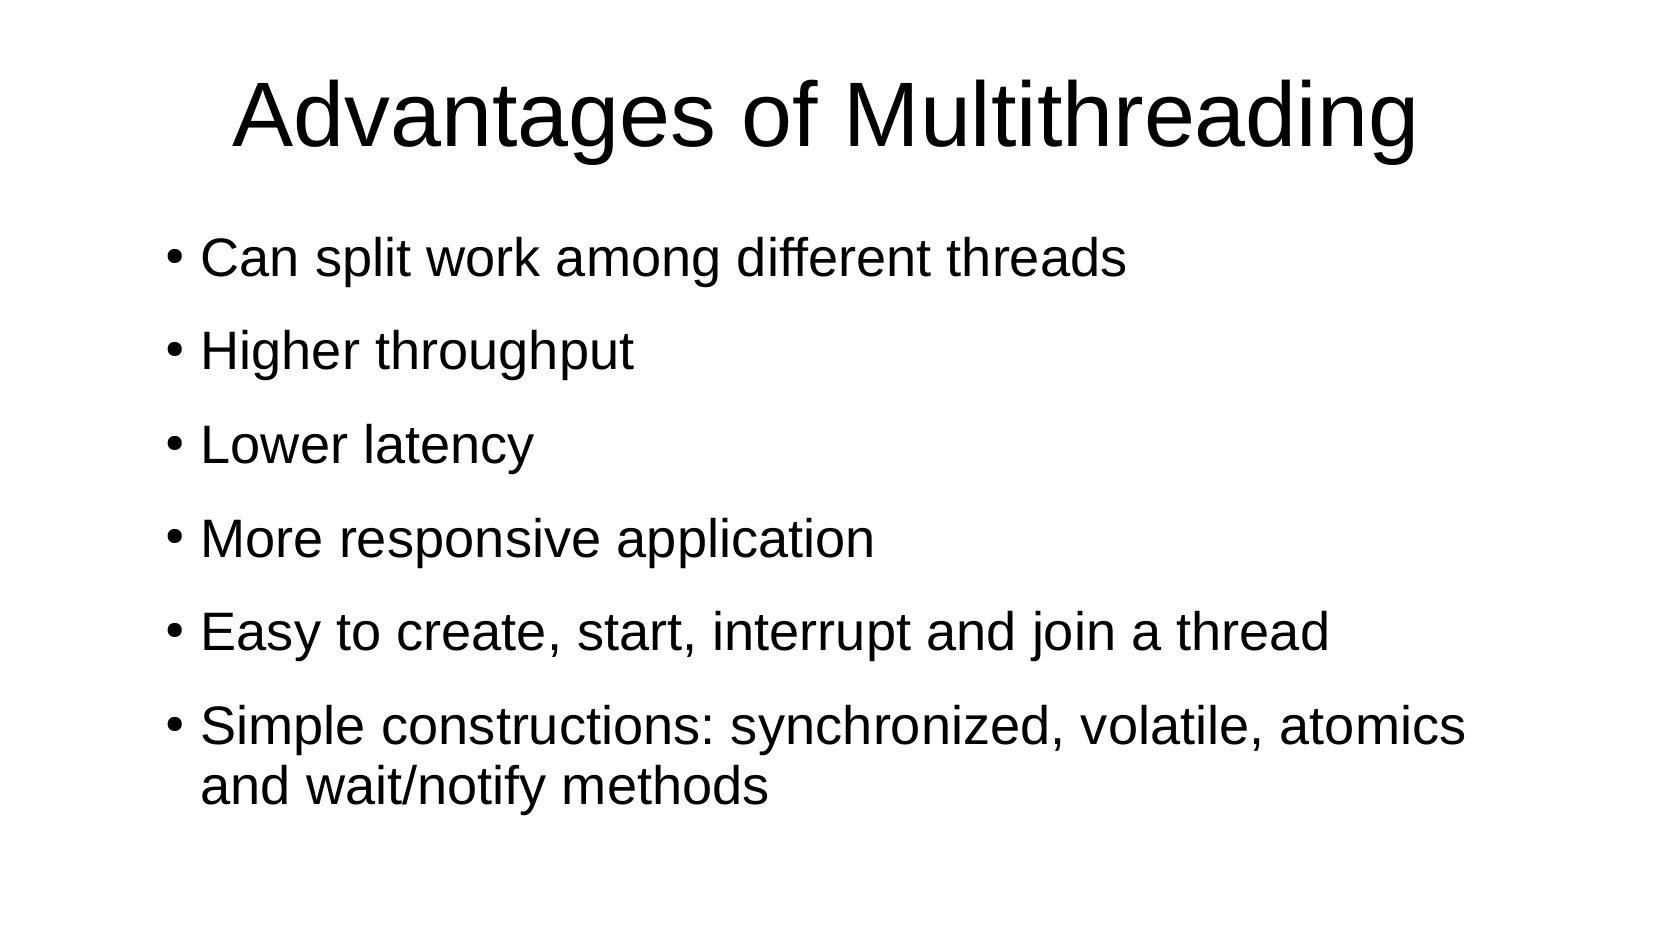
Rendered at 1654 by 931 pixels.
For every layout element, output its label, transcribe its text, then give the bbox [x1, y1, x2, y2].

title Advantages of Multithreading [82, 36, 1571, 193]
text_box Can split work among different threads Higher throughput Lower latency More responsive application Easy to create, start, interrupt and join a thread Simple constructions: synchronized, volatile, atomics and wait/notify methods [165, 134, 1571, 909]
